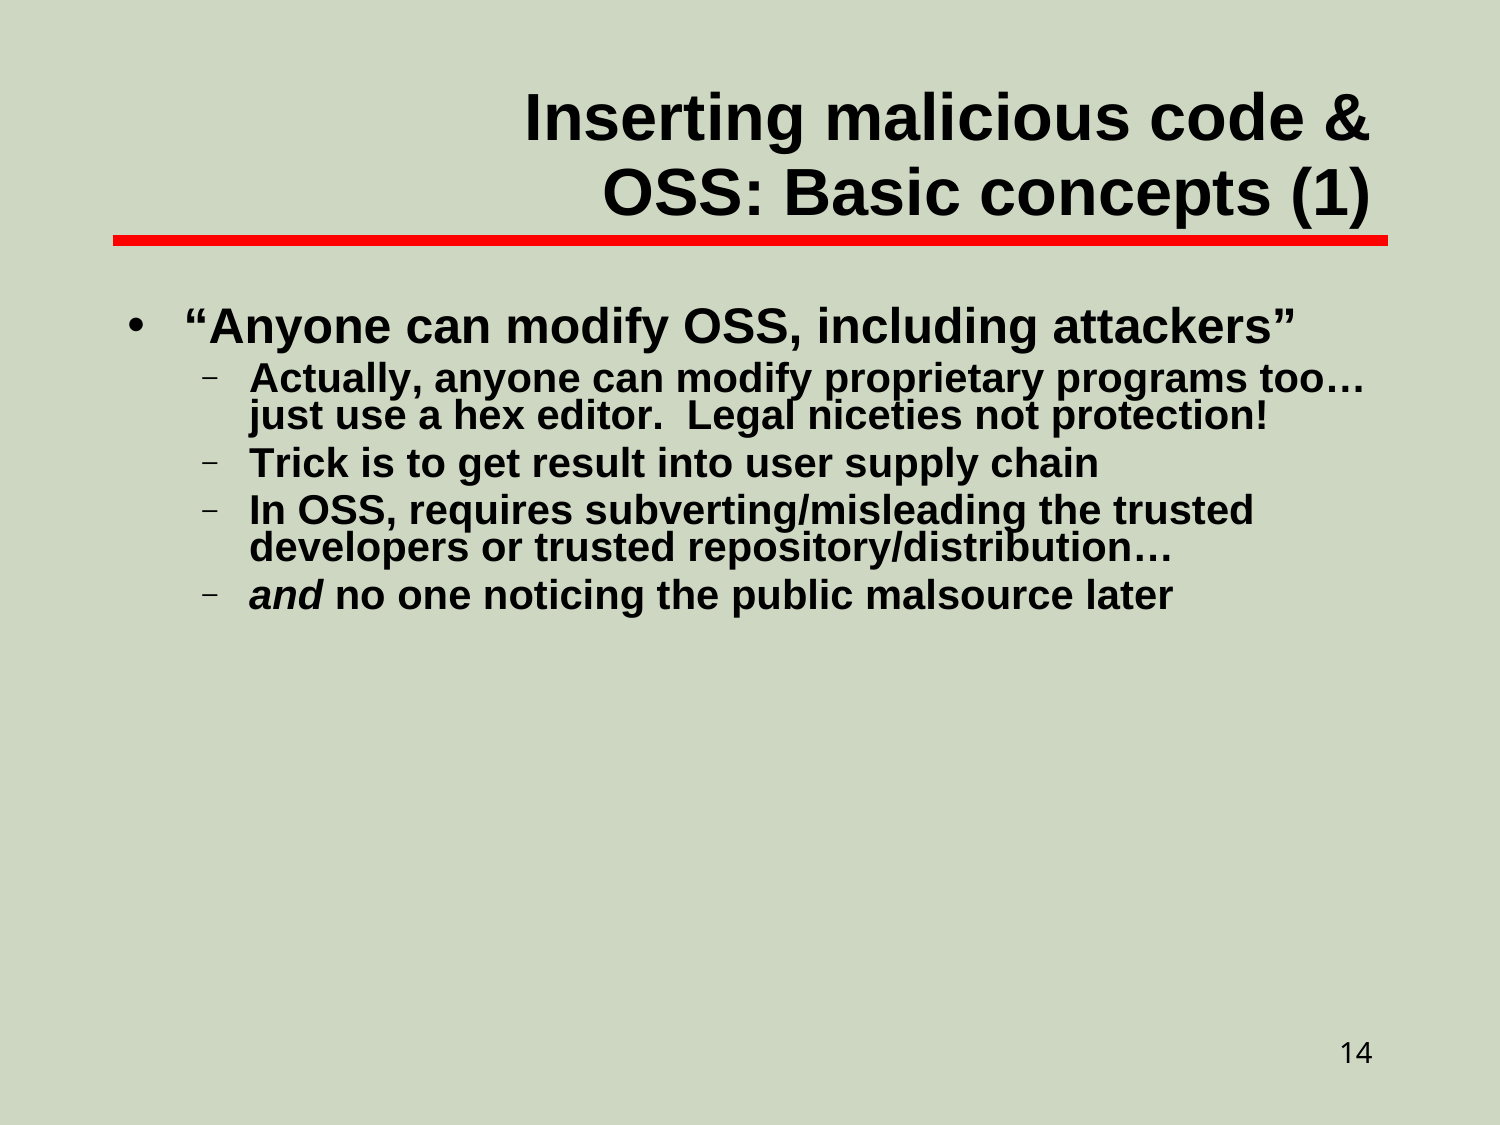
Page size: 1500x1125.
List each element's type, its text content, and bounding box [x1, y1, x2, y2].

list “Anyone can modify OSS, including attackers” Actually, anyone can modify proprietary programs too… just use a hex editor. Legal niceties not protection! Trick is to get result into user supply chain In OSS, requires subverting/misleading the trusted developers or trusted repository/distribution… and no one noticing the public malsource later [112, 299, 1388, 1038]
title Inserting malicious code & OSS: Basic concepts (1) [337, 72, 1388, 238]
